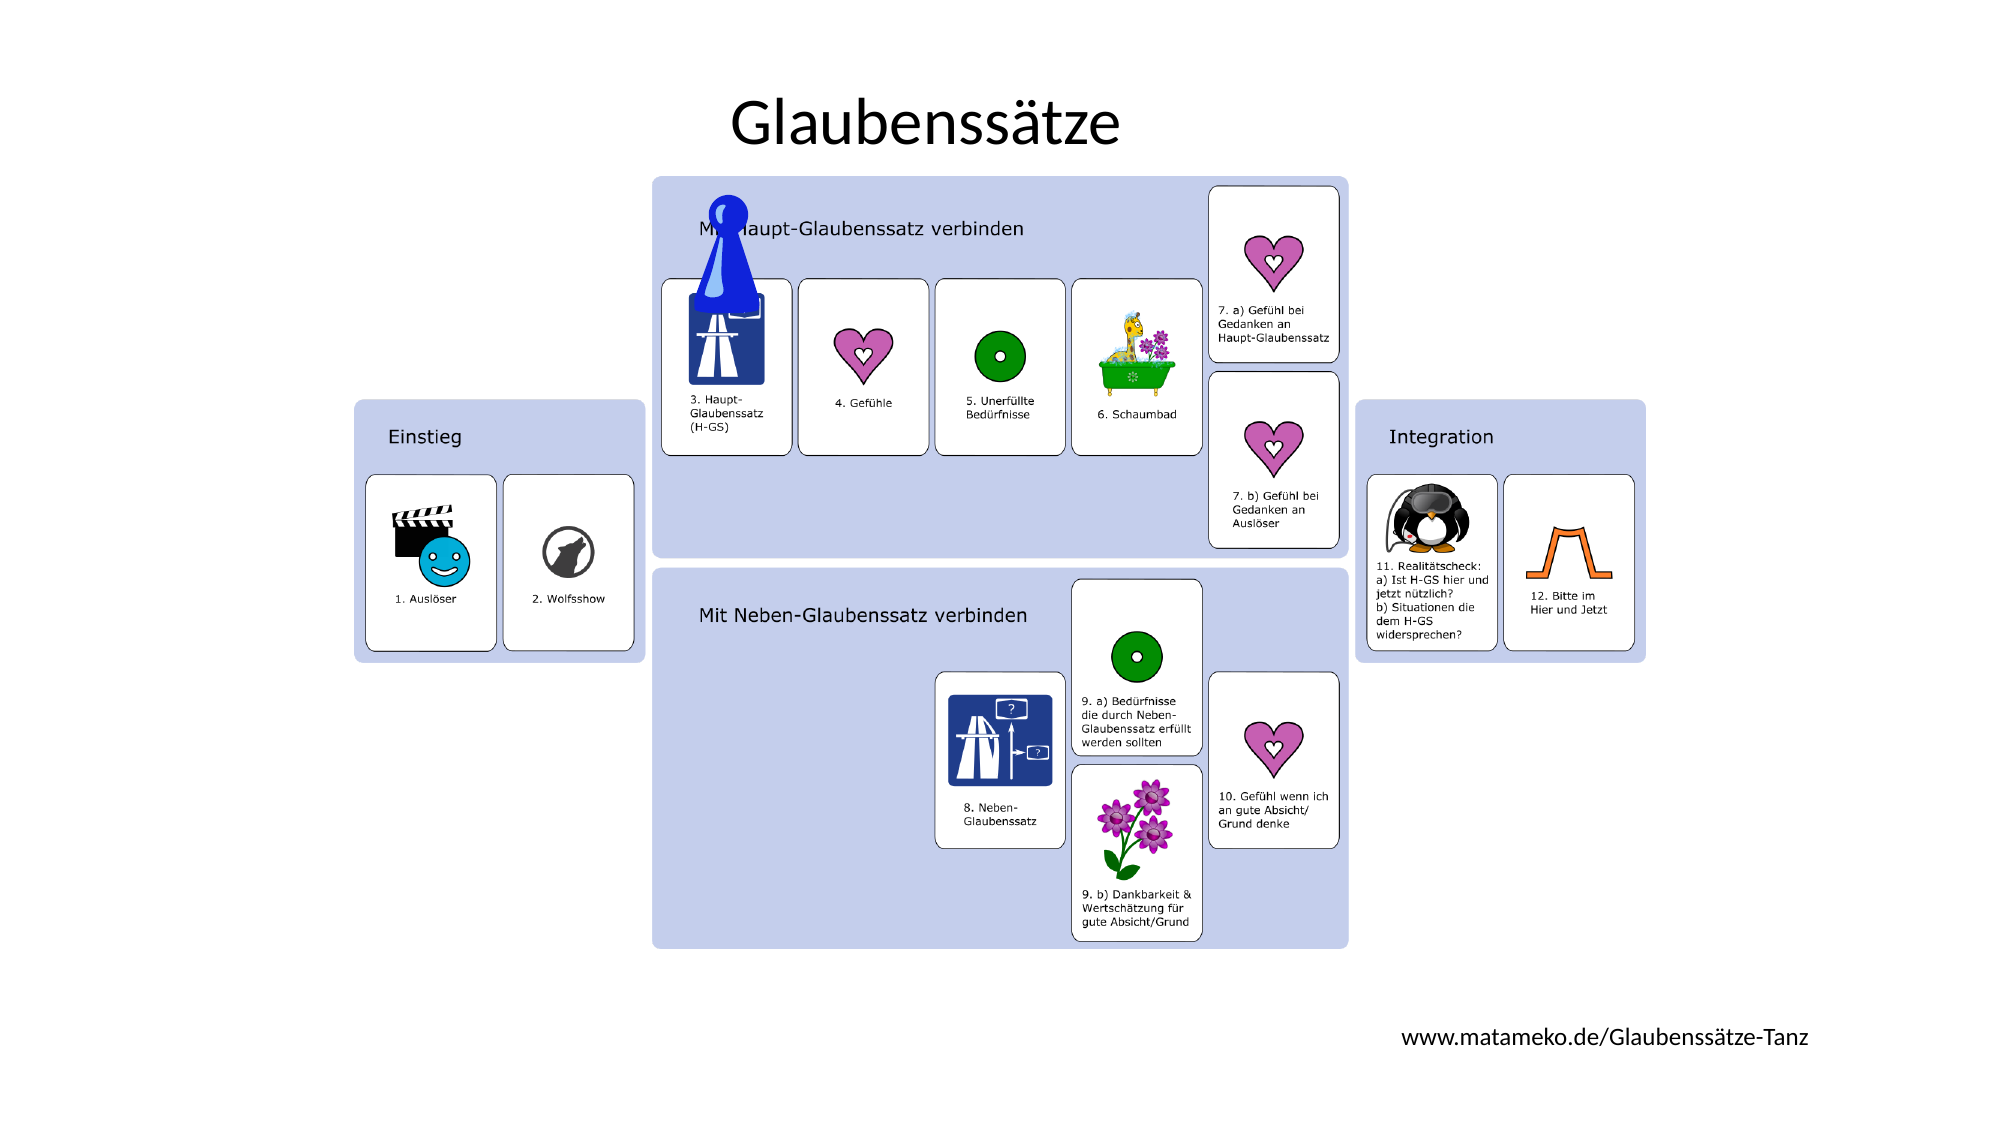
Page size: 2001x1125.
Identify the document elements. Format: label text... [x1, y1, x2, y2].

picture [354, 176, 1646, 949]
text_box [694, 194, 760, 314]
text_box Glaubenssätze [715, 70, 1142, 167]
text_box www.matameko.de/Glaubenssätze-Tanz [1386, 1013, 1825, 1058]
